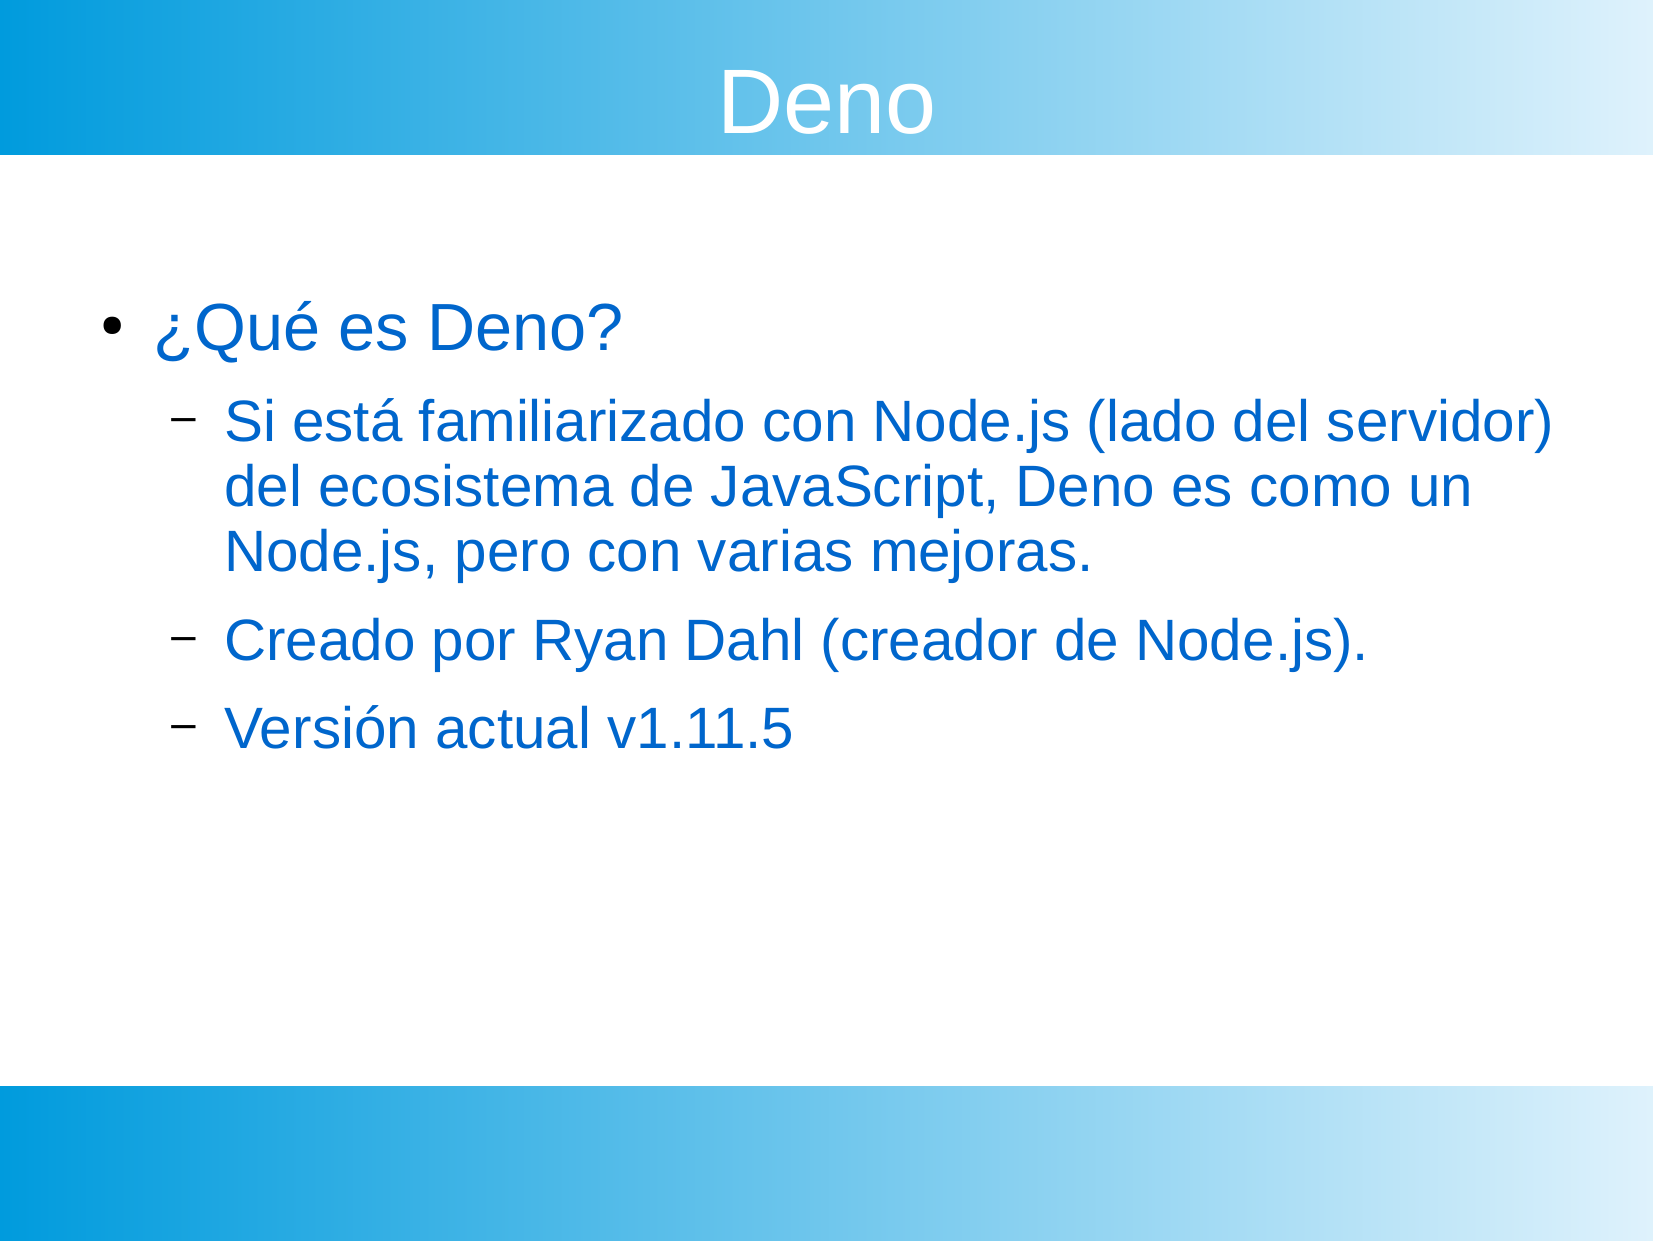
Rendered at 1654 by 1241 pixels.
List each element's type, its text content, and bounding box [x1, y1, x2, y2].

title Deno [82, 49, 1571, 155]
list ¿Qué es Deno? Si está familiarizado con Node.js (lado del servidor) del ecosistema de JavaScript, Deno es como un Node.js, pero con varias mejoras. Creado por Ryan Dahl (creador de Node.js). Versión actual v1.11.5 [82, 290, 1571, 1010]
